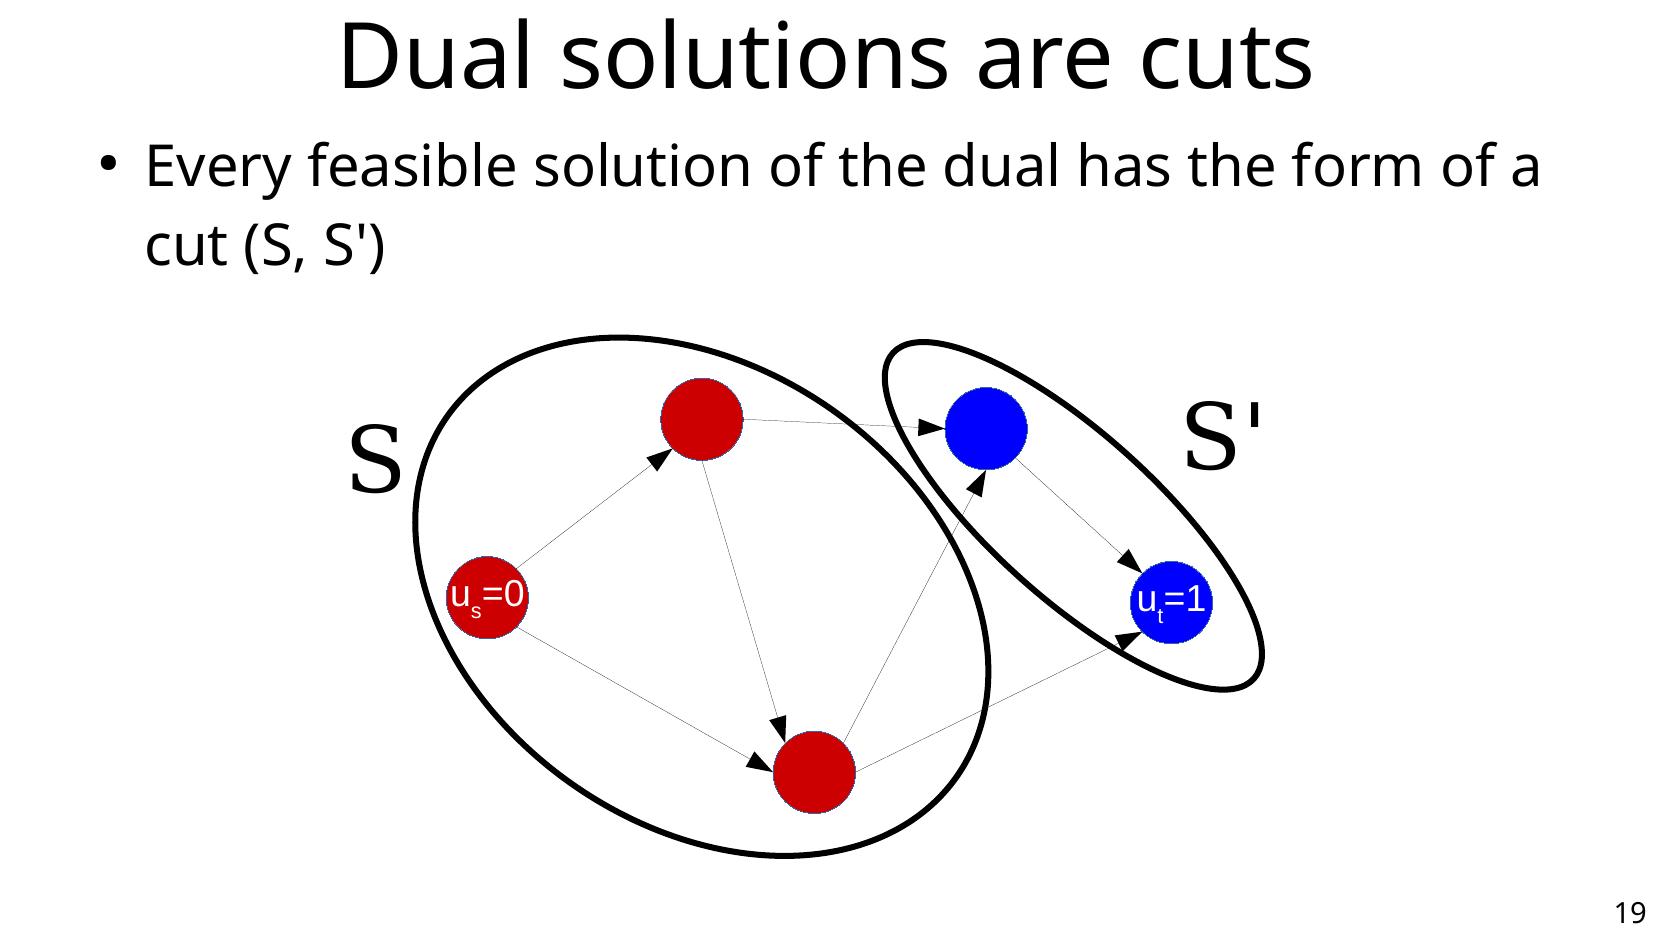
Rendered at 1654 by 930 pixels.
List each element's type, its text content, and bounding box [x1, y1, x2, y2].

text_box [944, 387, 1028, 470]
text_box [660, 378, 744, 461]
title Dual solutions are cuts [82, 2, 1571, 105]
list Every feasible solution of the dual has the form of a cut (S, S') [82, 124, 1571, 285]
text_box S' [1165, 389, 1269, 576]
text_box ut=1 [1130, 561, 1213, 644]
text_box [773, 731, 856, 814]
text_box us=0 [446, 556, 529, 639]
text_box S [330, 412, 408, 600]
